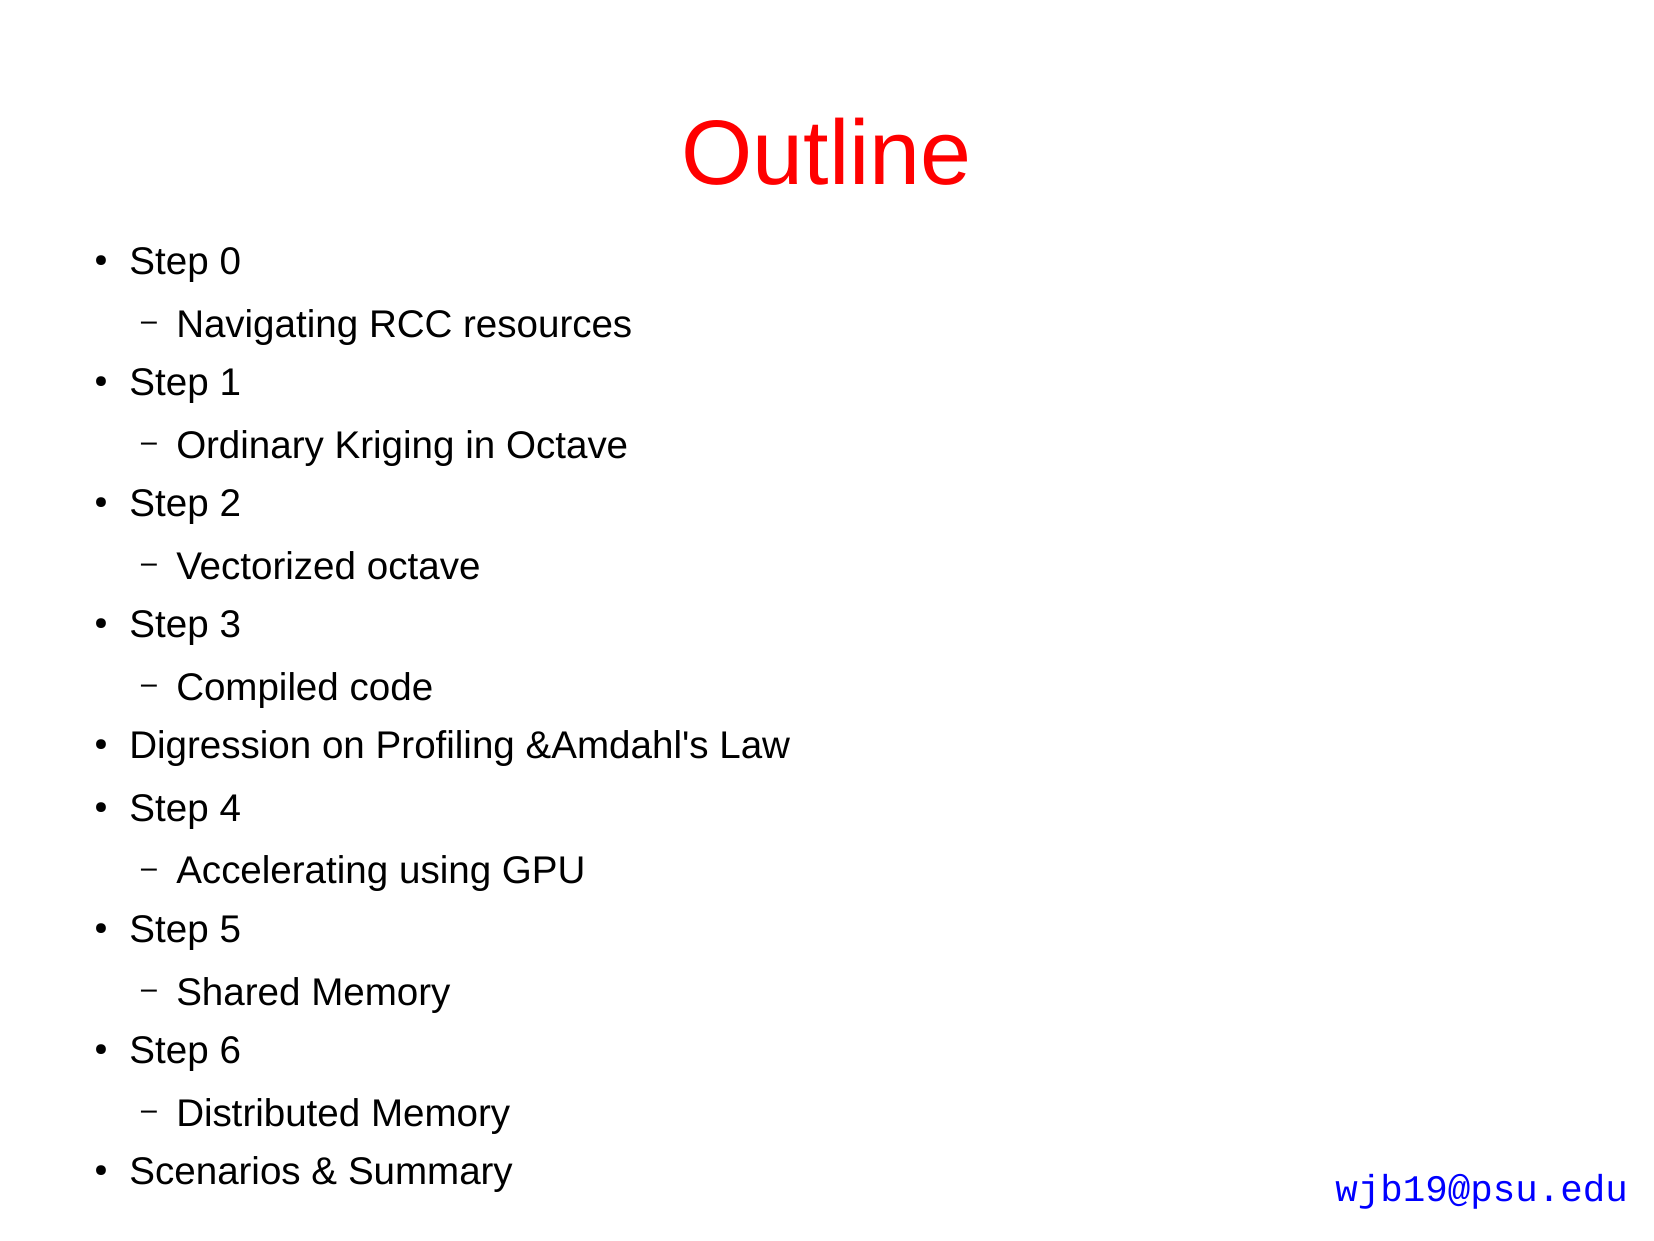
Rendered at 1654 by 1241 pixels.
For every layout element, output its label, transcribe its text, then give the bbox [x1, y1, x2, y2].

list Step 0 Navigating RCC resources Step 1 Ordinary Kriging in Octave Step 2 Vectorized octave Step 3 Compiled code Digression on Profiling &Amdahl's Law Step 4 Accelerating using GPU Step 5 Shared Memory Step 6 Distributed Memory Scenarios & Summary [82, 240, 1538, 1201]
text_box wjb19@psu.edu [1320, 1162, 1643, 1220]
title Outline [82, 49, 1571, 257]
